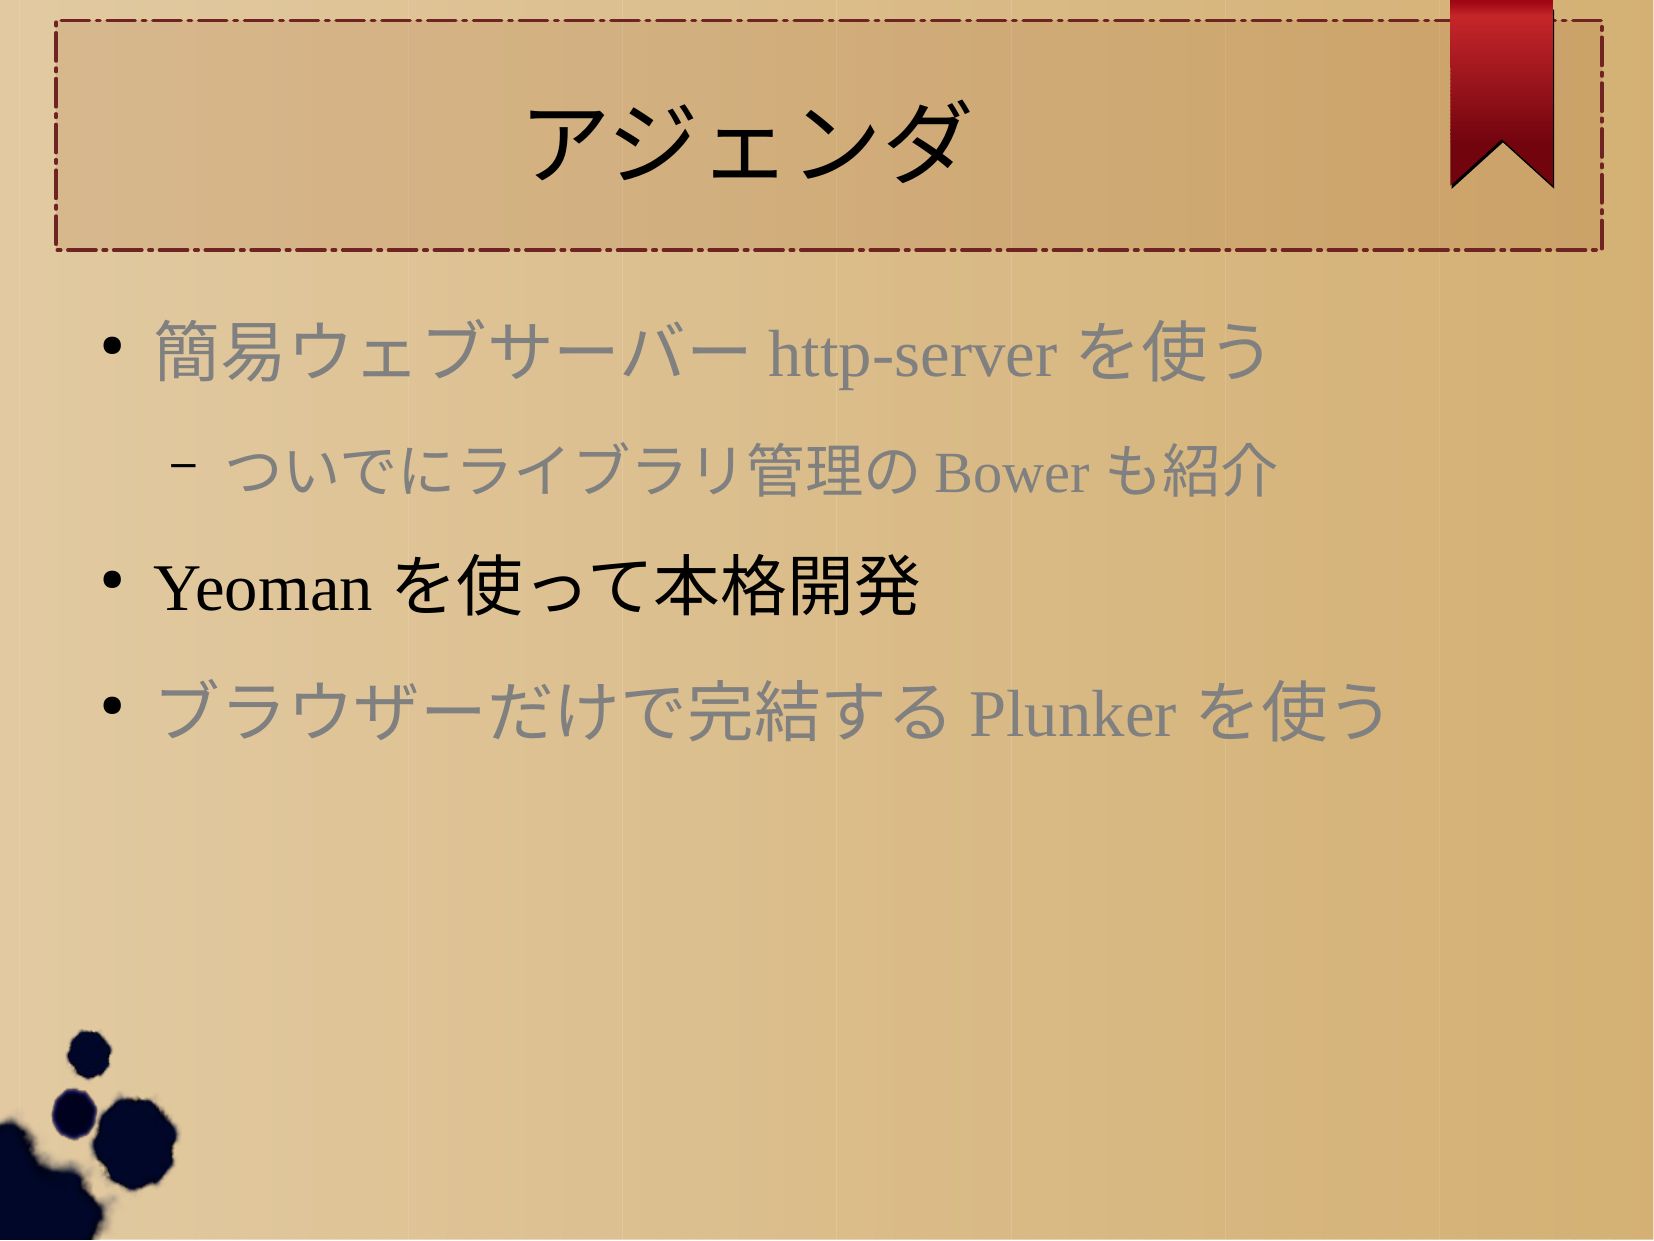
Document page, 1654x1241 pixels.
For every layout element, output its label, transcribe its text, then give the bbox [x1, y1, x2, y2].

list 簡易ウェブサーバー http-server を使う ついでにライブラリ管理の Bower も紹介 Yeoman を使って本格開発 ブラウザーだけで完結する Plunker を使う [82, 299, 1571, 1019]
title アジェンダ [82, 47, 1412, 229]
